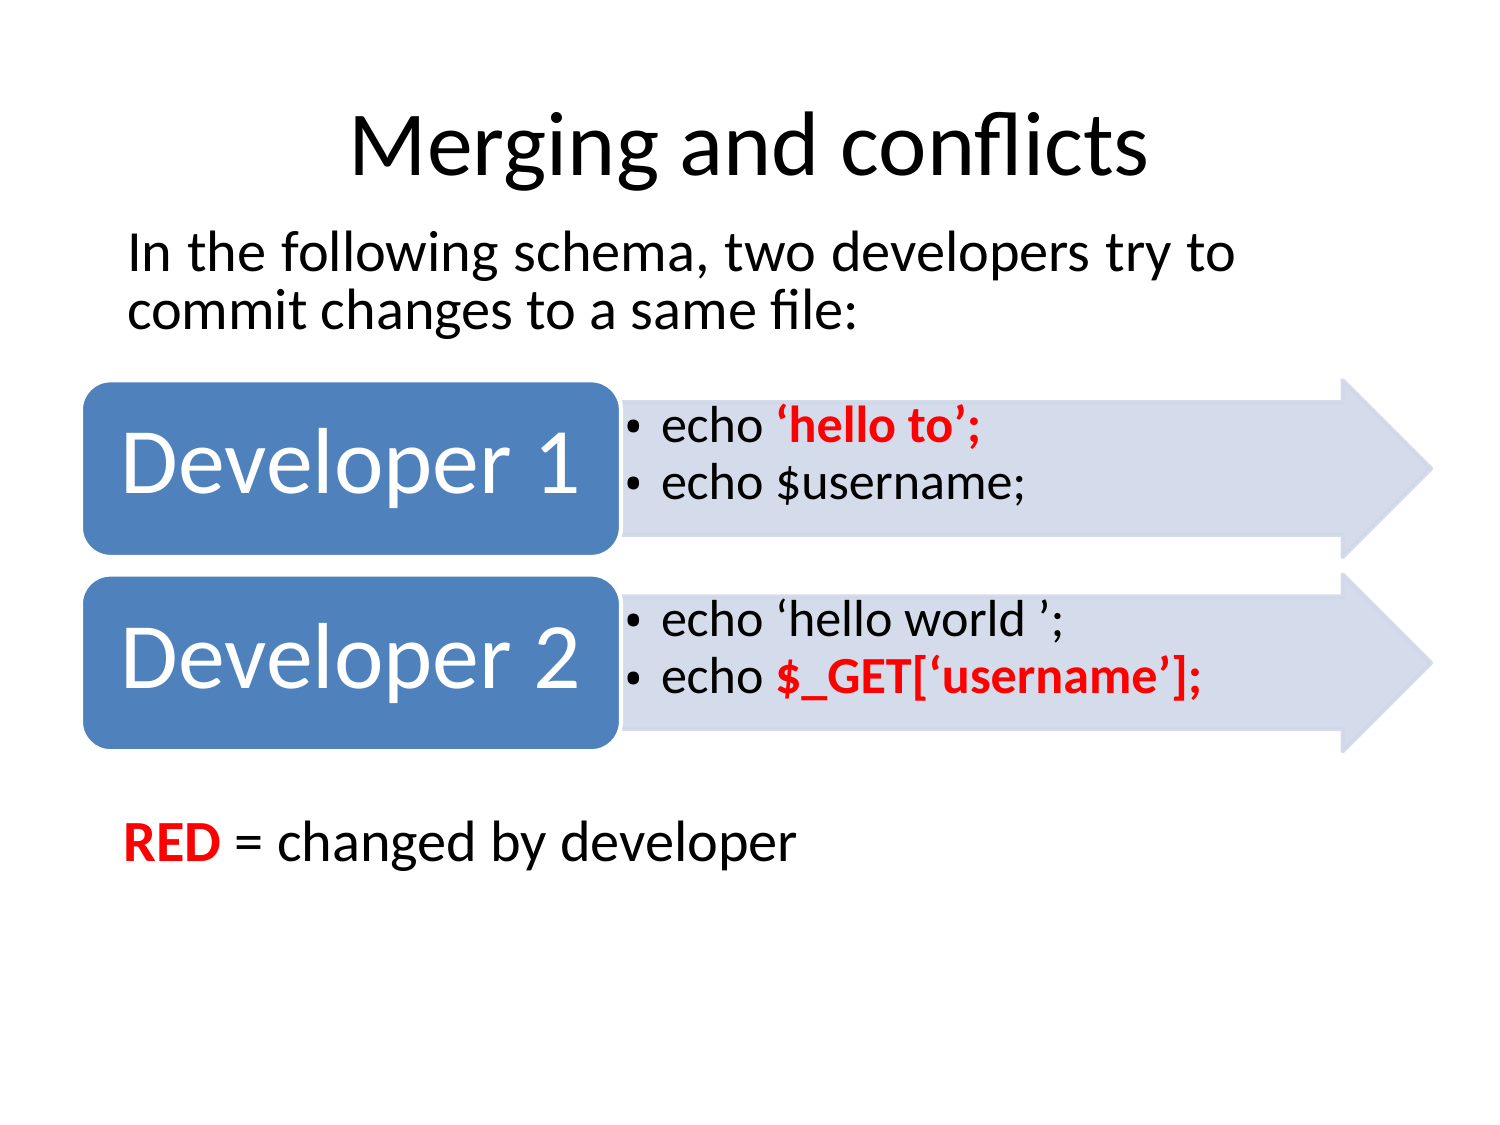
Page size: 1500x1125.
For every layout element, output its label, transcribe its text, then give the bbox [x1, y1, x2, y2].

text_box Developer 1 [80, 380, 621, 557]
text_box RED = changed by developer [108, 810, 1444, 894]
text_box echo ‘hello to’; echo $username; [621, 380, 1431, 557]
text_box In the following schema, two developers try to commit changes to a same file: [112, 219, 1400, 371]
text_box echo ‘hello world ’; echo $_GET[‘username’]; [621, 574, 1431, 752]
text_box Developer 2 [80, 574, 621, 752]
title Merging and conflicts [75, 45, 1426, 233]
